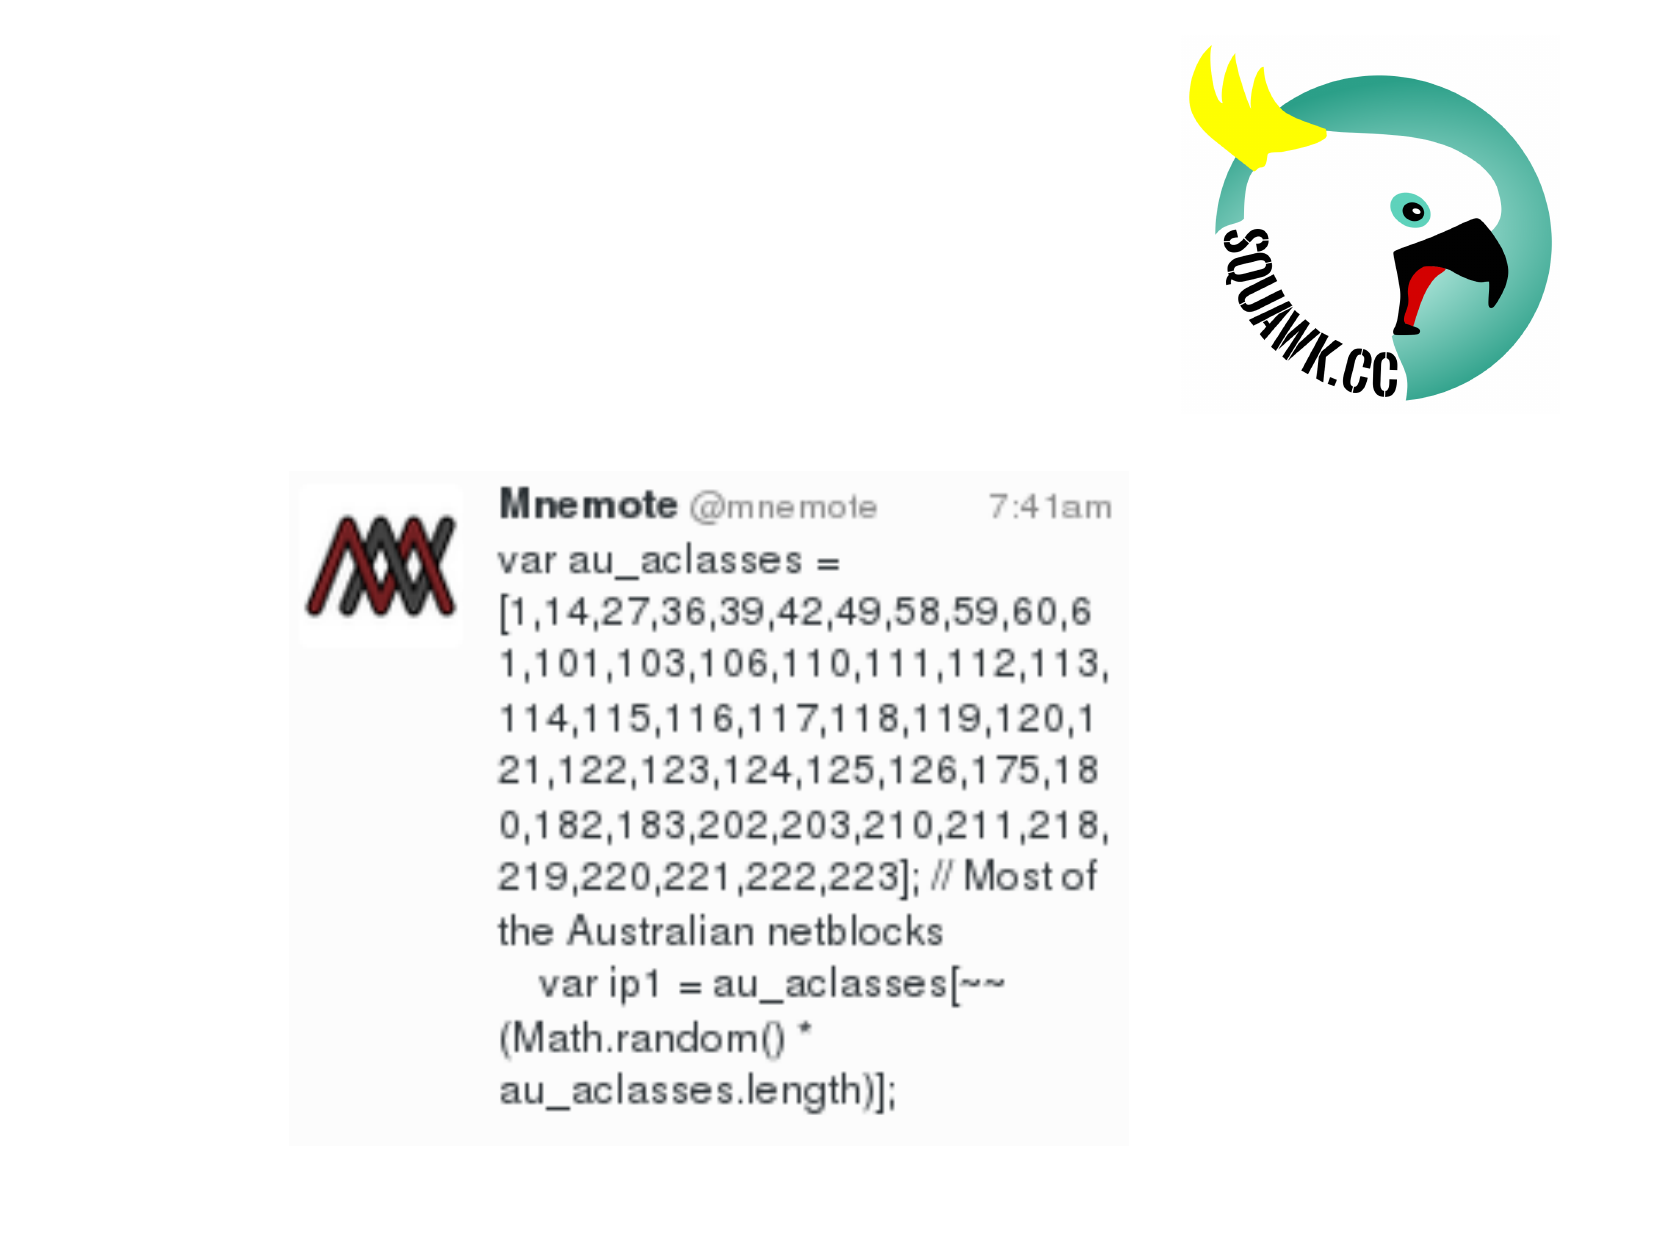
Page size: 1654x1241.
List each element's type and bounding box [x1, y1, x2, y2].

picture [1181, 35, 1560, 414]
picture [289, 471, 1129, 1146]
